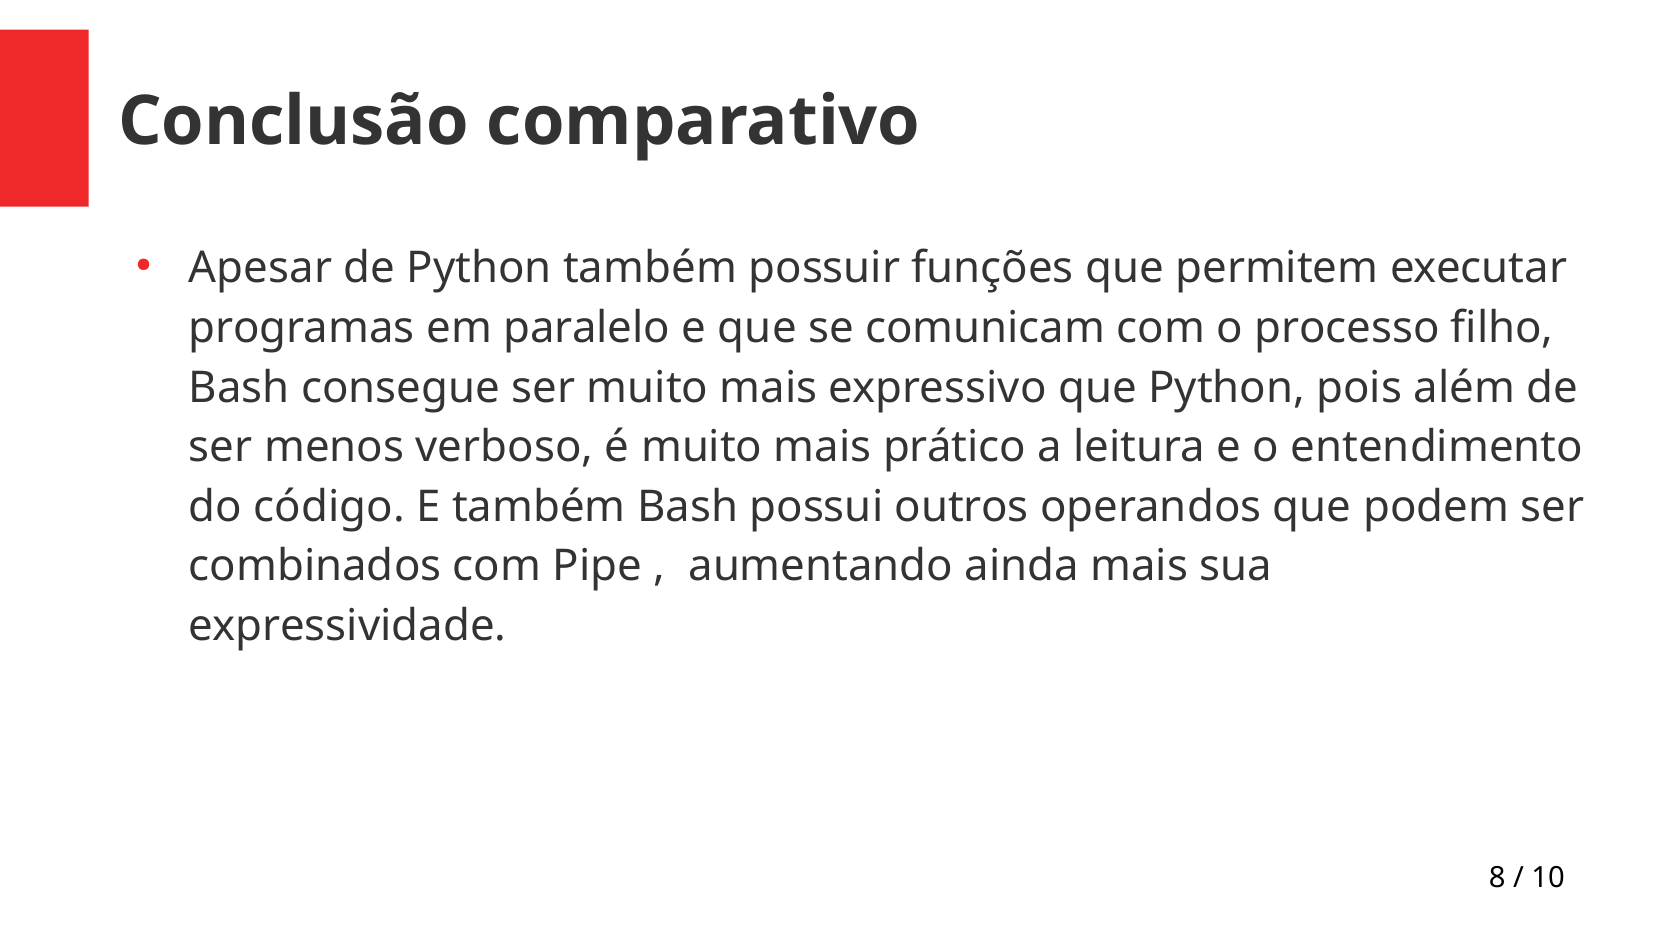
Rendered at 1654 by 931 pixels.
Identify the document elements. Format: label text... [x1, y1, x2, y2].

title Conclusão comparativo [118, 29, 1595, 207]
list Apesar de Python também possuir funções que permitem executar programas em paralelo e que se comunicam com o processo filho, Bash consegue ser muito mais expressivo que Python, pois além de ser menos verboso, é muito mais prático a leitura e o entendimento do código. E também Bash possui outros operandos que podem ser combinados com Pipe , aumentando ainda mais sua expressividade. [118, 236, 1595, 798]
